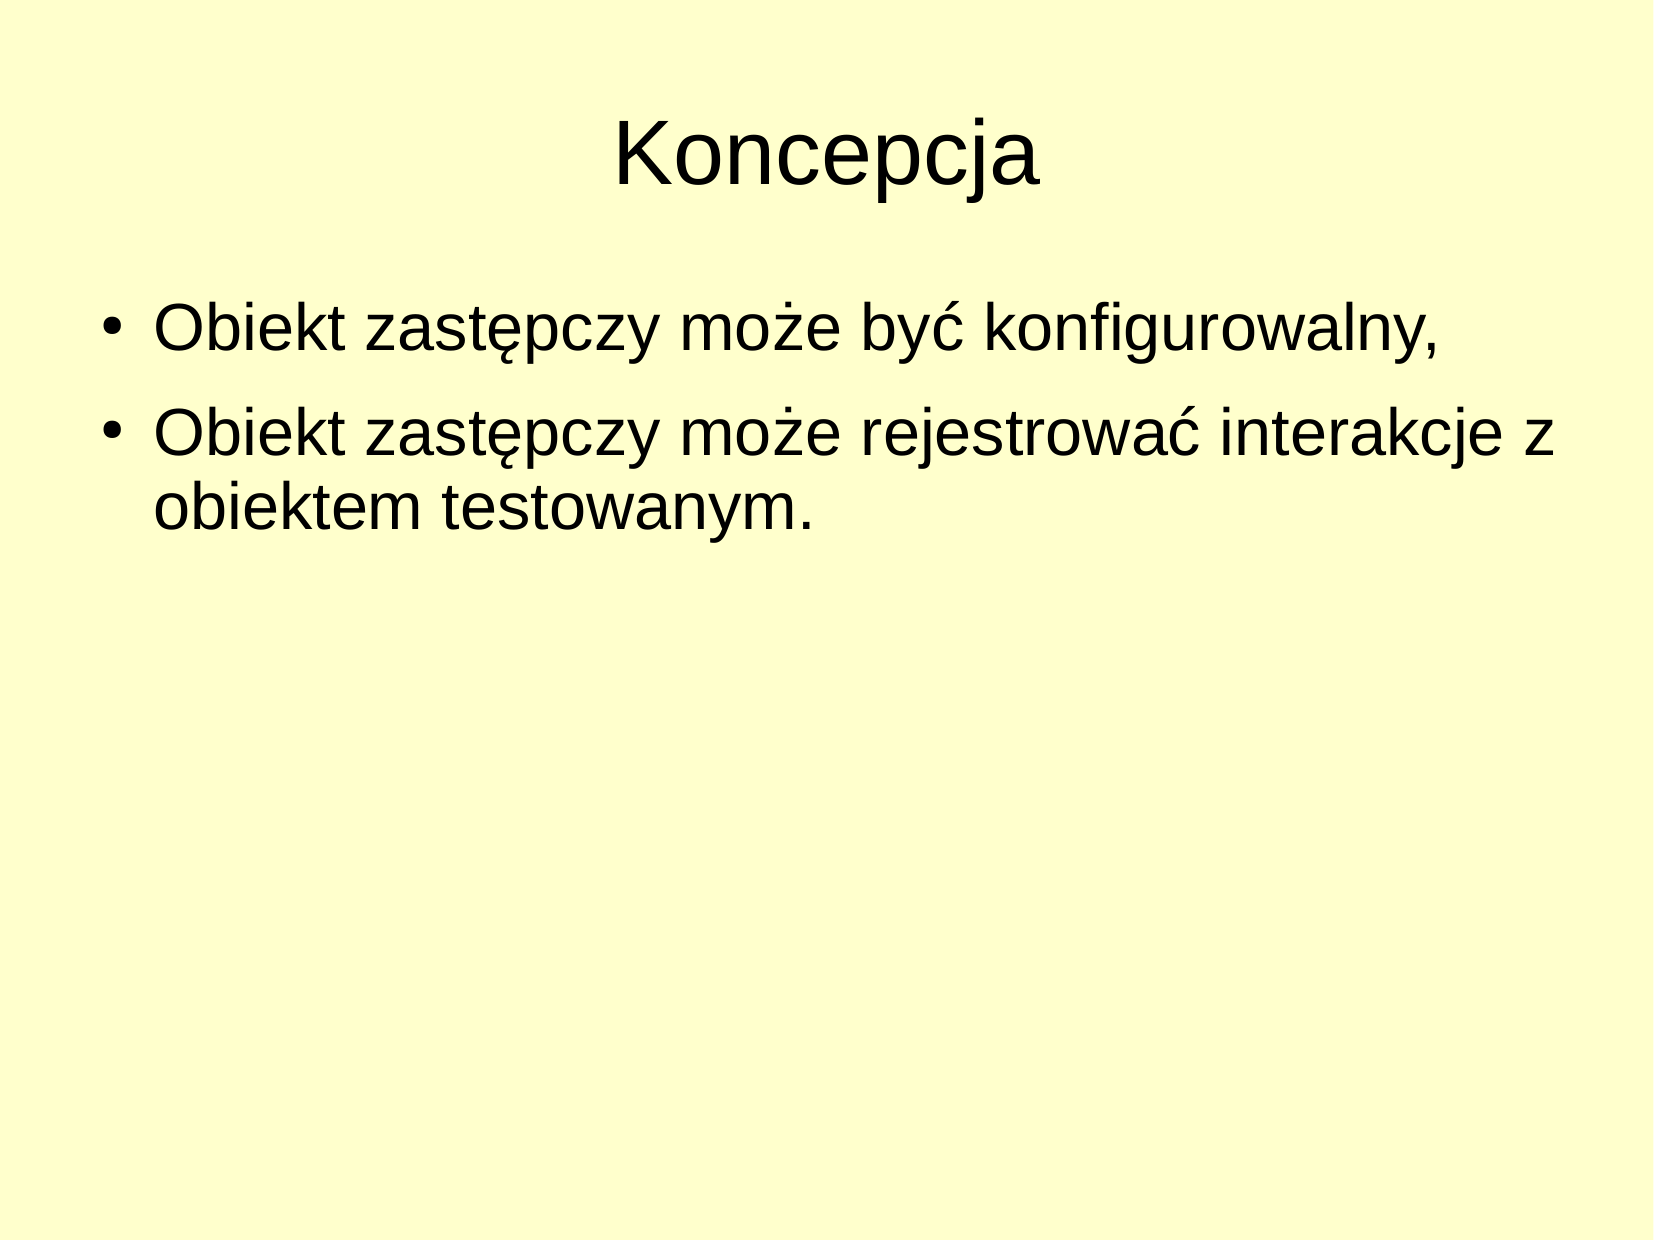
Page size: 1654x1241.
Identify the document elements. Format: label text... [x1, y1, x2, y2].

list Obiekt zastępczy może być konfigurowalny, Obiekt zastępczy może rejestrować interakcje z obiektem testowanym. [82, 290, 1571, 1109]
title Koncepcja [82, 49, 1571, 257]
